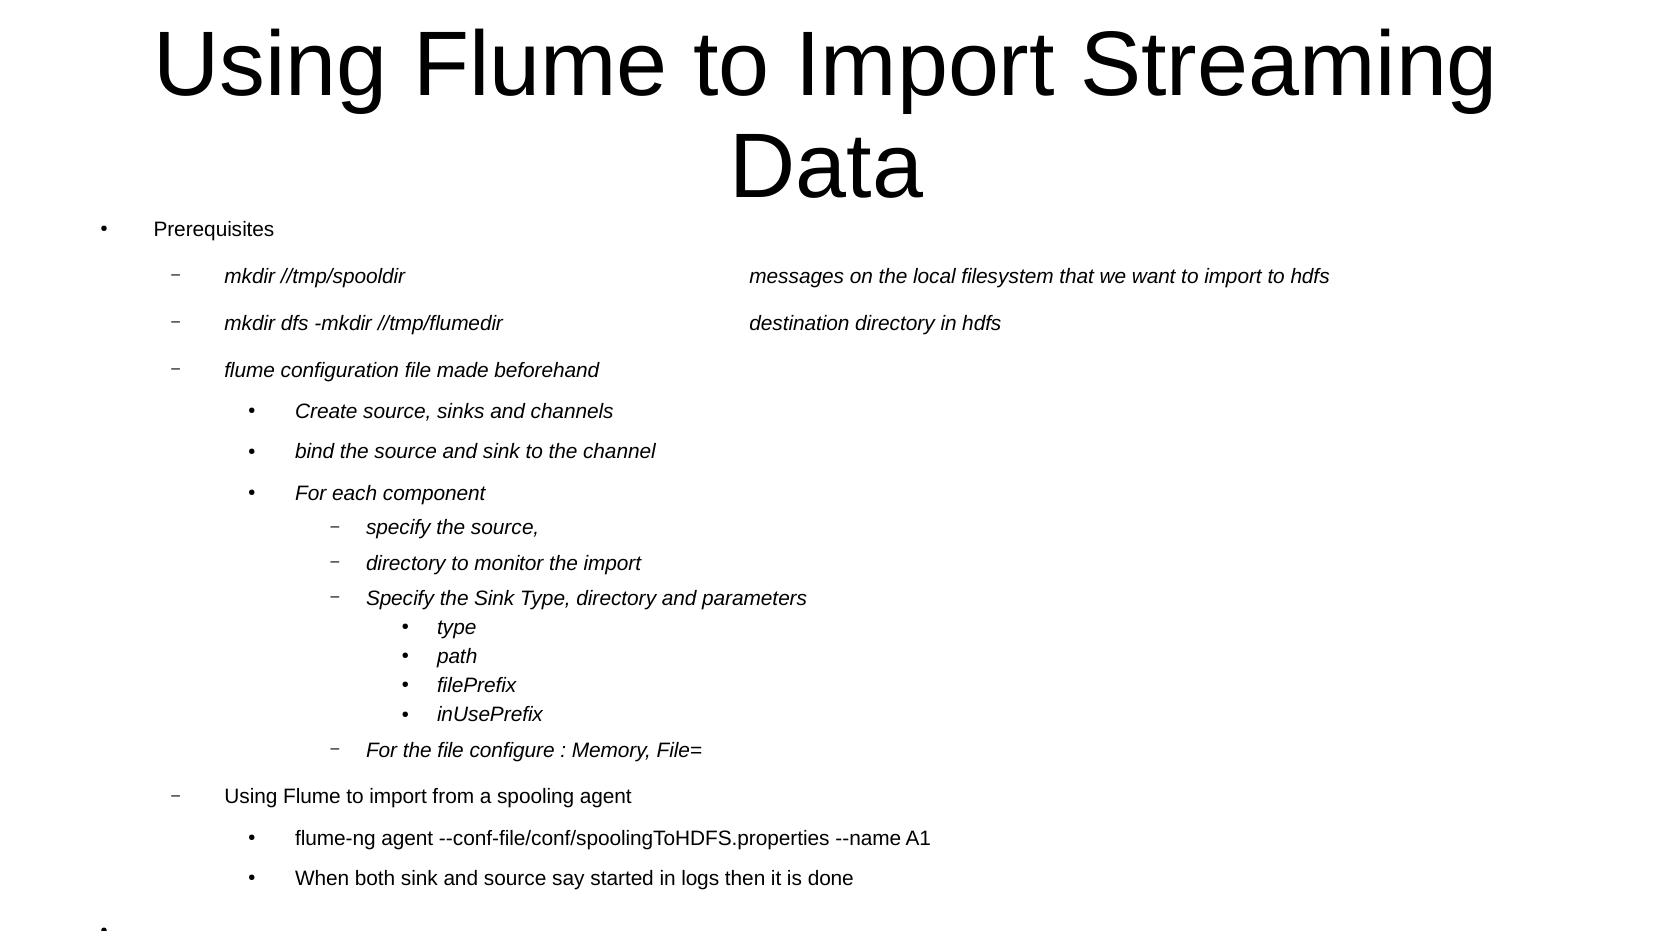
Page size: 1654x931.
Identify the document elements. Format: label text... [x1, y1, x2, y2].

list Prerequisites mkdir //tmp/spooldir messages on the local filesystem that we want to import to hdfs mkdir dfs -mkdir //tmp/flumedir destination directory in hdfs flume configuration file made beforehand Create source, sinks and channels bind the source and sink to the channel For each component specify the source, directory to monitor the import Specify the Sink Type, directory and parameters type path filePrefix inUsePrefix For the file configure : Memory, File= Using Flume to import from a spooling agent flume-ng agent --conf-file/conf/spoolingToHDFS.properties --name A1 When both sink and source say started in logs then it is done [82, 217, 1651, 916]
title Using Flume to Import Streaming Data [82, 12, 1571, 217]
